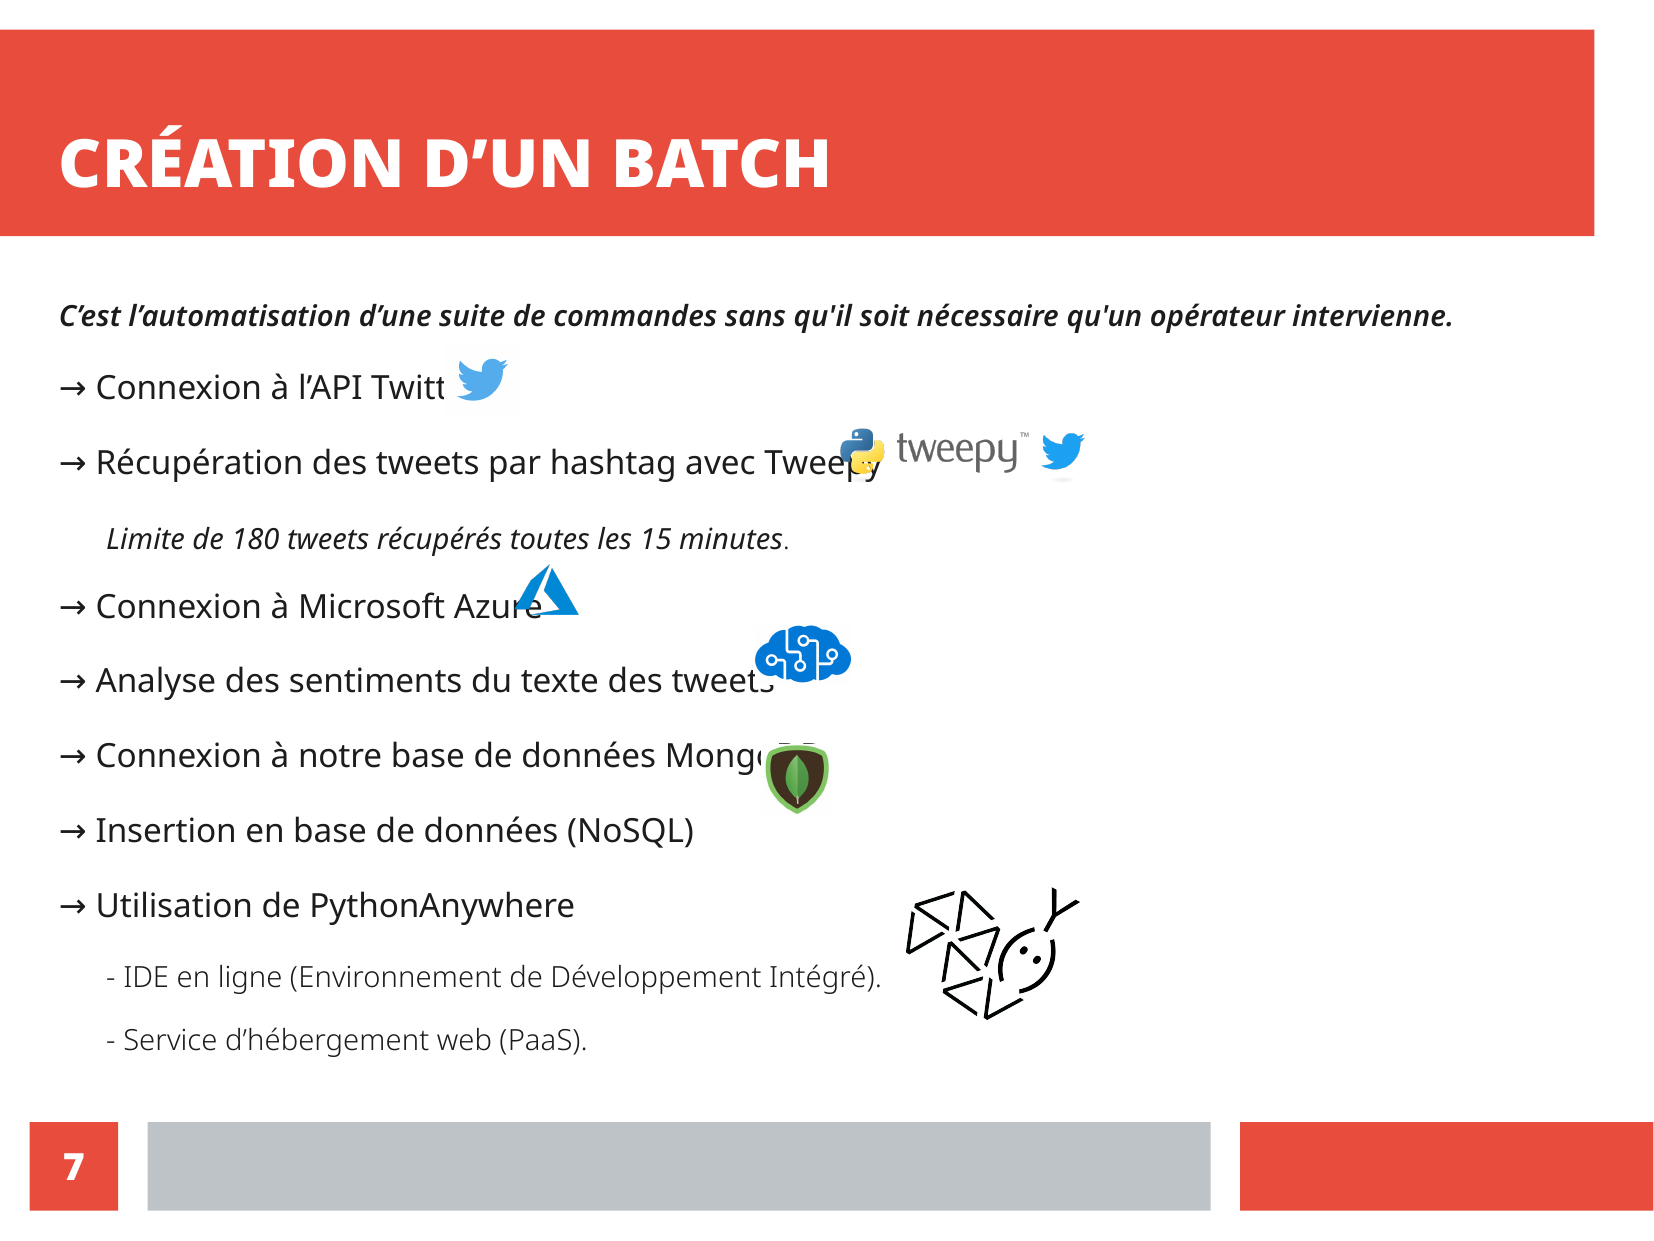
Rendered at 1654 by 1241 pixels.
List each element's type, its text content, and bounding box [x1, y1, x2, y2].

list C’est l’automatisation d’une suite de commandes sans qu'il soit nécessaire qu'un opérateur intervienne. → Connexion à l’API Twitter → Récupération des tweets par hashtag avec Tweepy Limite de 180 tweets récupérés toutes les 15 minutes. → Connexion à Microsoft Azure → Analyse des sentiments du texte des tweets → Connexion à notre base de données MongoDB → Insertion en base de données (NoSQL) → Utilisation de PythonAnywhere - IDE en ligne (Environnement de Développement Intégré). - Service d’hébergement web (PaaS). [59, 295, 1565, 1093]
picture [761, 744, 833, 815]
title CRÉATION D’UN BATCH [59, 59, 1595, 207]
picture [755, 625, 852, 686]
picture [838, 426, 1087, 485]
picture [897, 855, 1087, 1045]
picture [444, 342, 520, 418]
picture [514, 564, 579, 615]
